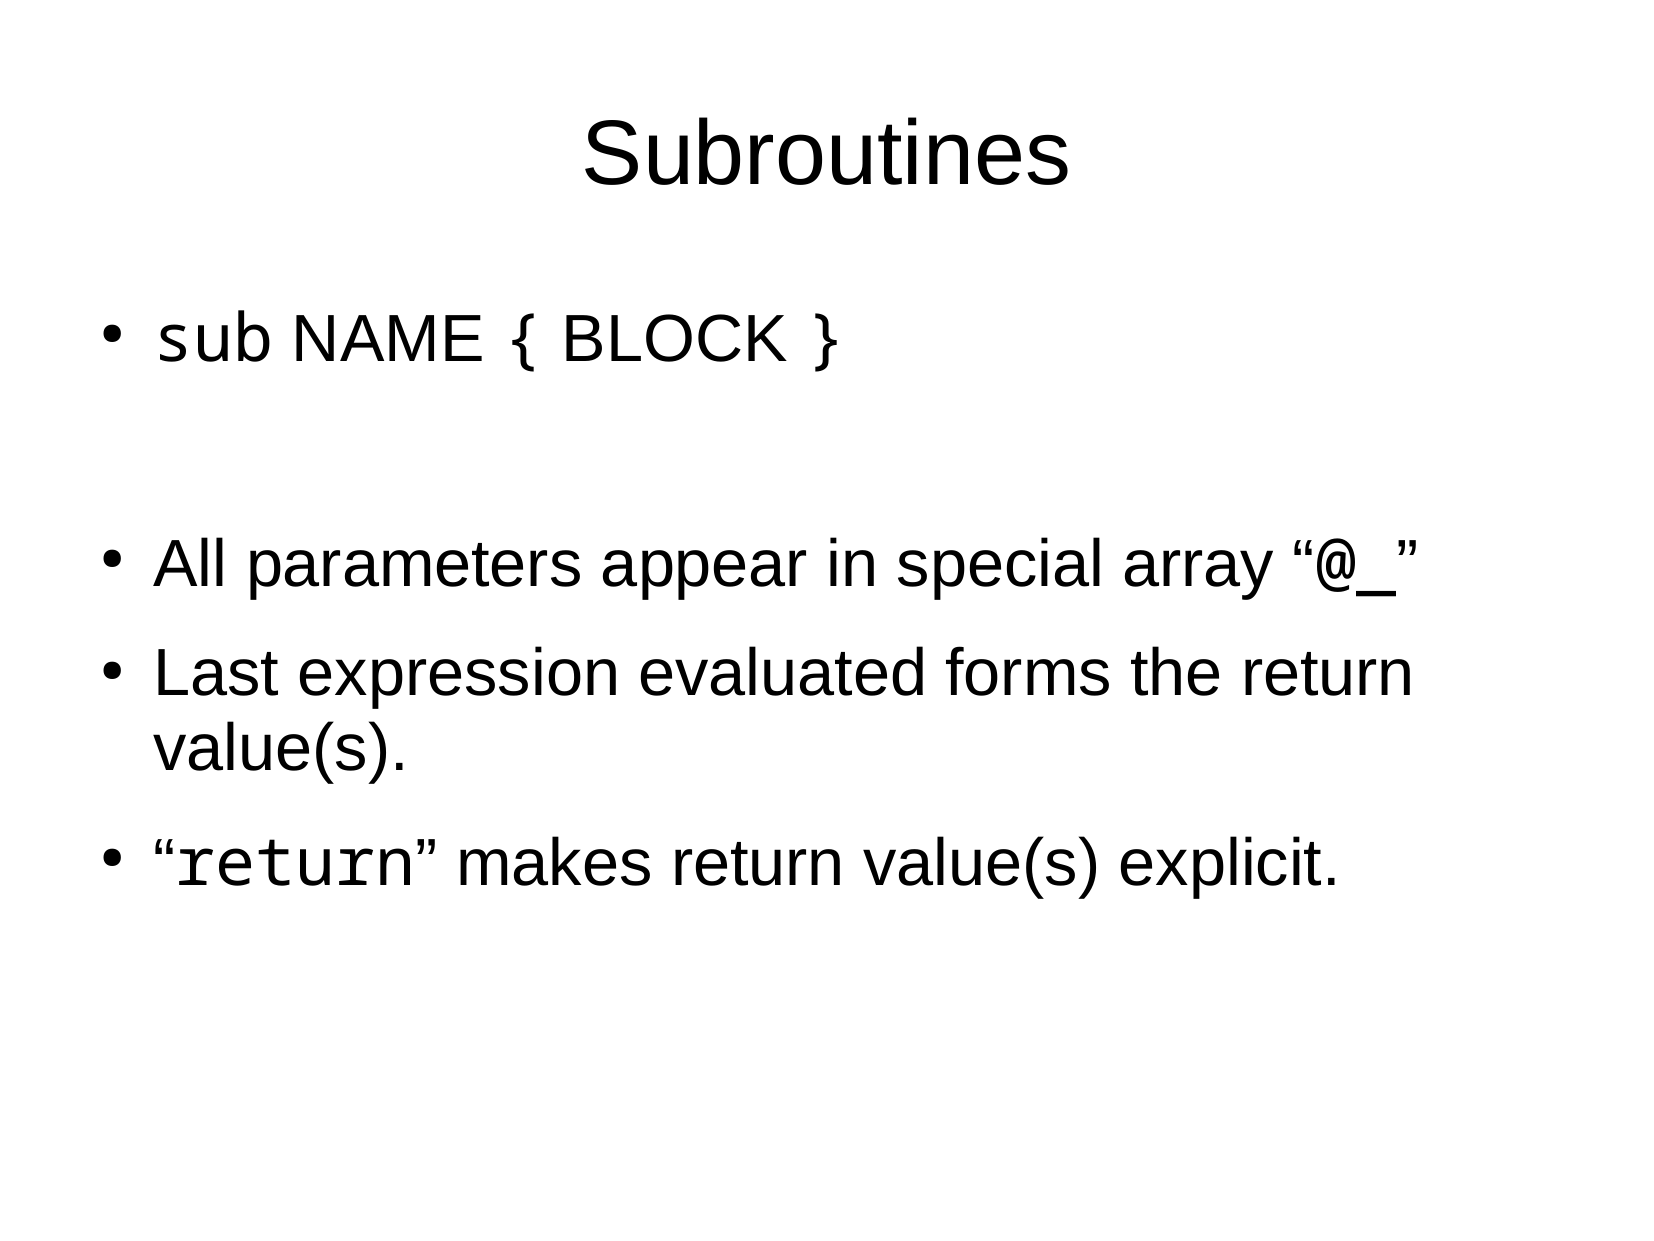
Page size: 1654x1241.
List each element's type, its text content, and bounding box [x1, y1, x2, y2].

list sub NAME { BLOCK } All parameters appear in special array “@_” Last expression evaluated forms the return value(s). “return” makes return value(s) explicit. [82, 290, 1571, 1010]
title Subroutines [82, 49, 1571, 257]
